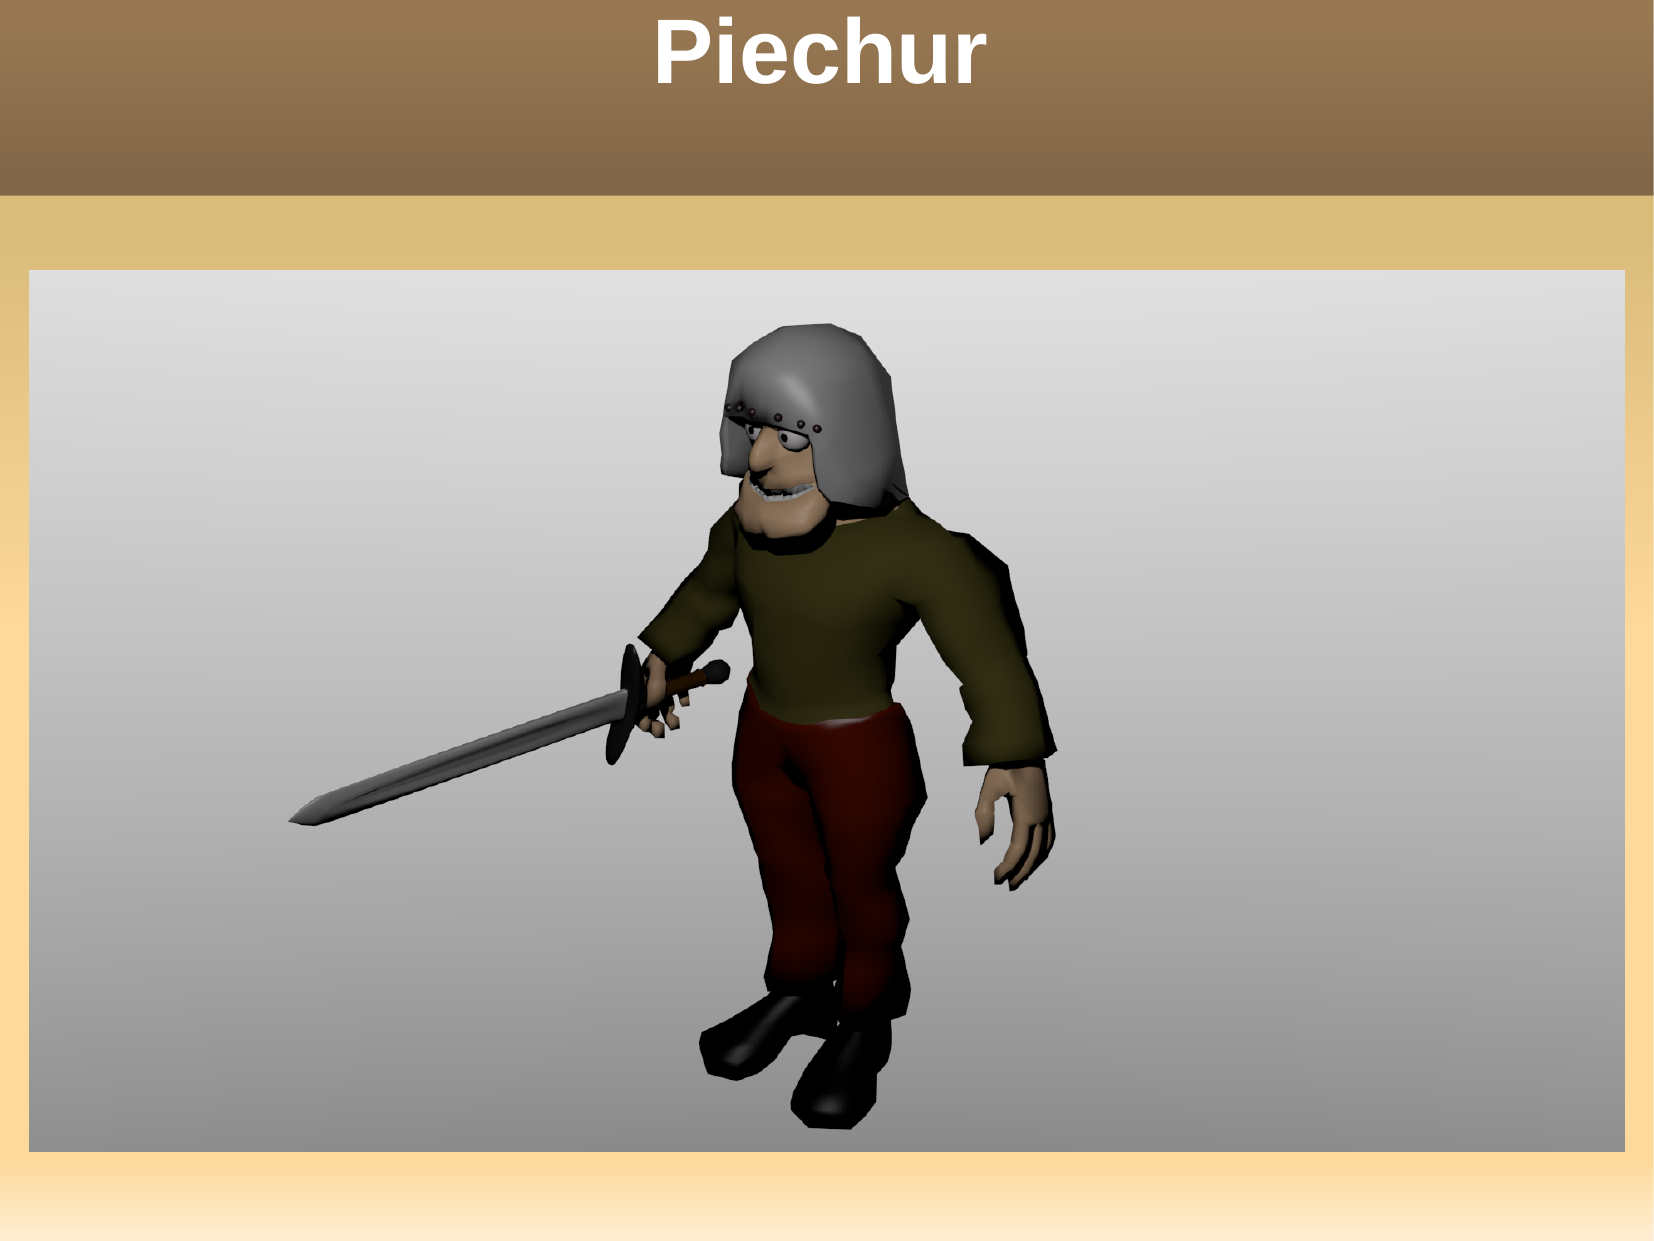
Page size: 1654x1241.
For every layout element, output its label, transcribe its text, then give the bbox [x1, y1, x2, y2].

title Piechur [76, 1, 1565, 207]
picture [0, 0, 1654, 1241]
